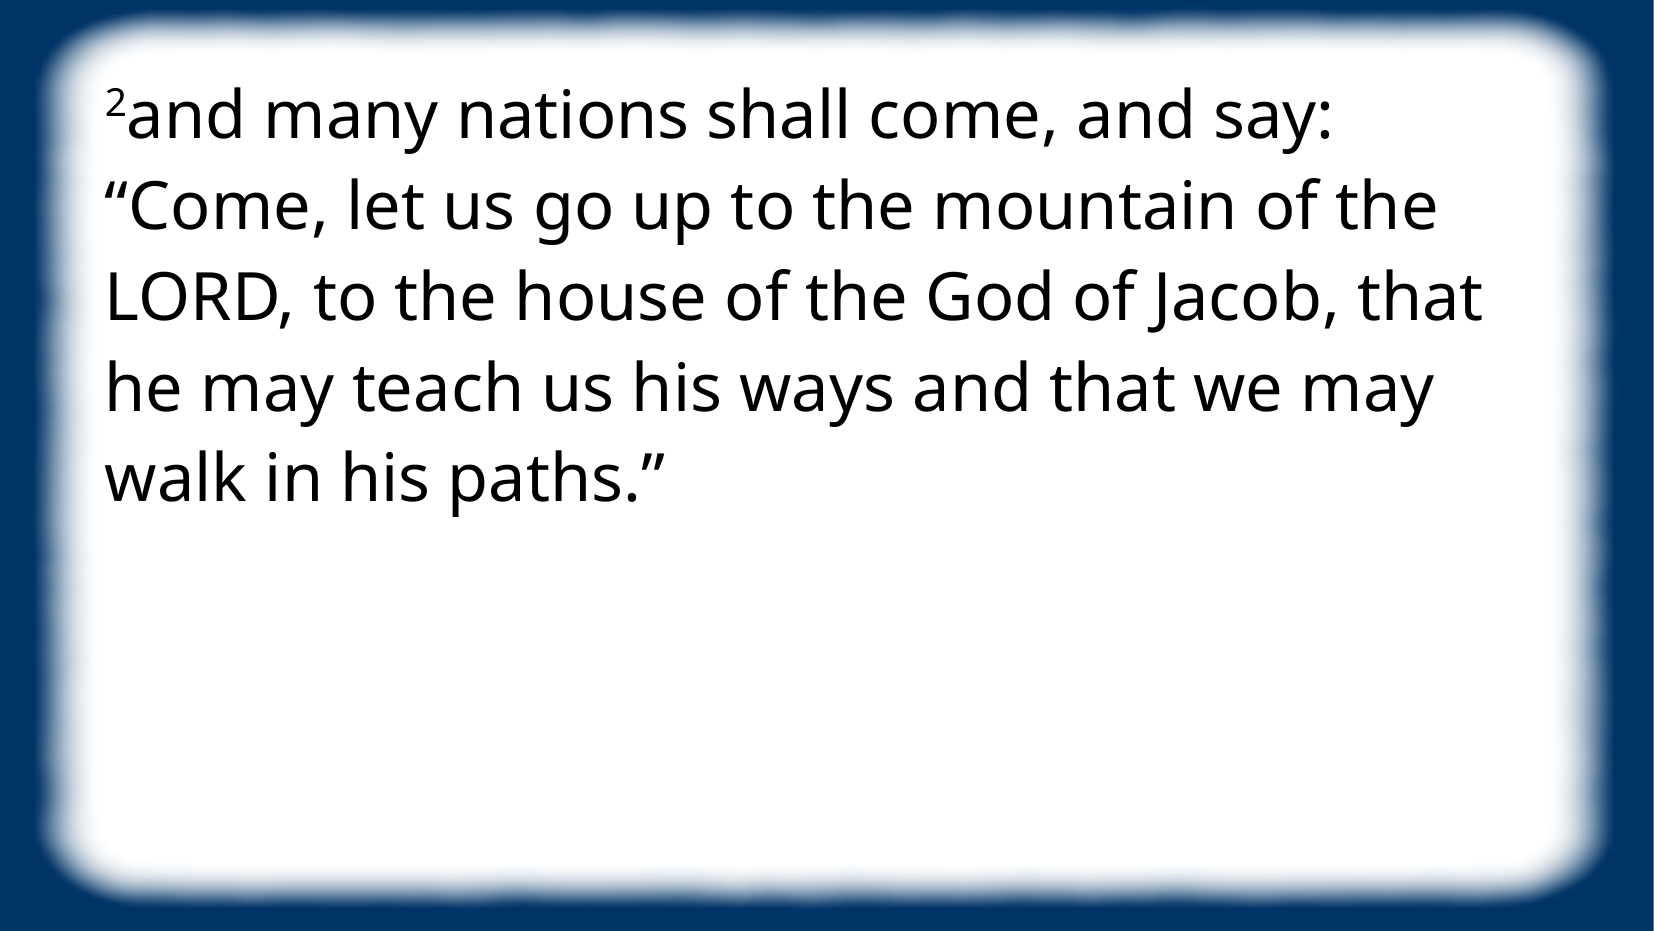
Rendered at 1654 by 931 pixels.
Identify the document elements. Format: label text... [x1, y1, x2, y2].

text_box 2and many nations shall come, and say: “Come, let us go up to the mountain of the LORD, to the house of the God of Jacob, that he may teach us his ways and that we may walk in his paths.” [90, 60, 1561, 616]
picture [0, 0, 1654, 931]
